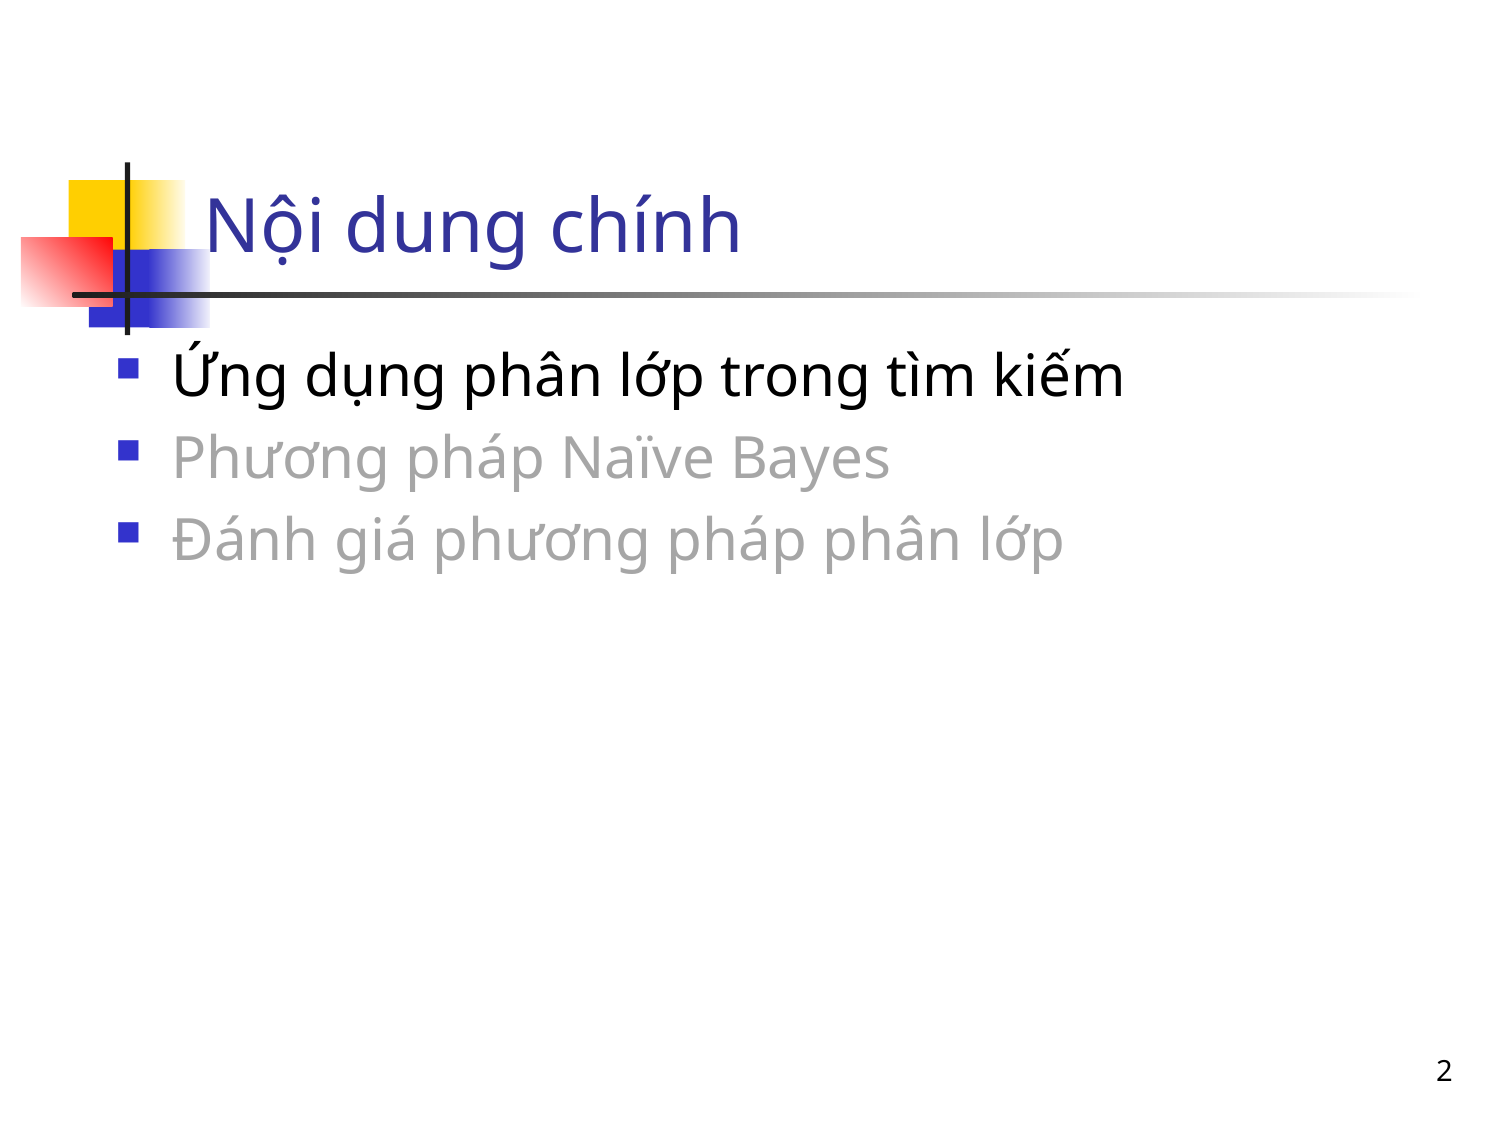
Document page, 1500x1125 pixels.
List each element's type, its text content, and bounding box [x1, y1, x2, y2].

list Ứng dụng phân lớp trong tìm kiếm Phương pháp Naïve Bayes Đánh giá phương pháp phân lớp [100, 331, 1469, 1006]
slide_number <number> [1155, 1024, 1468, 1100]
title Nội dung chính [188, 35, 1468, 275]
